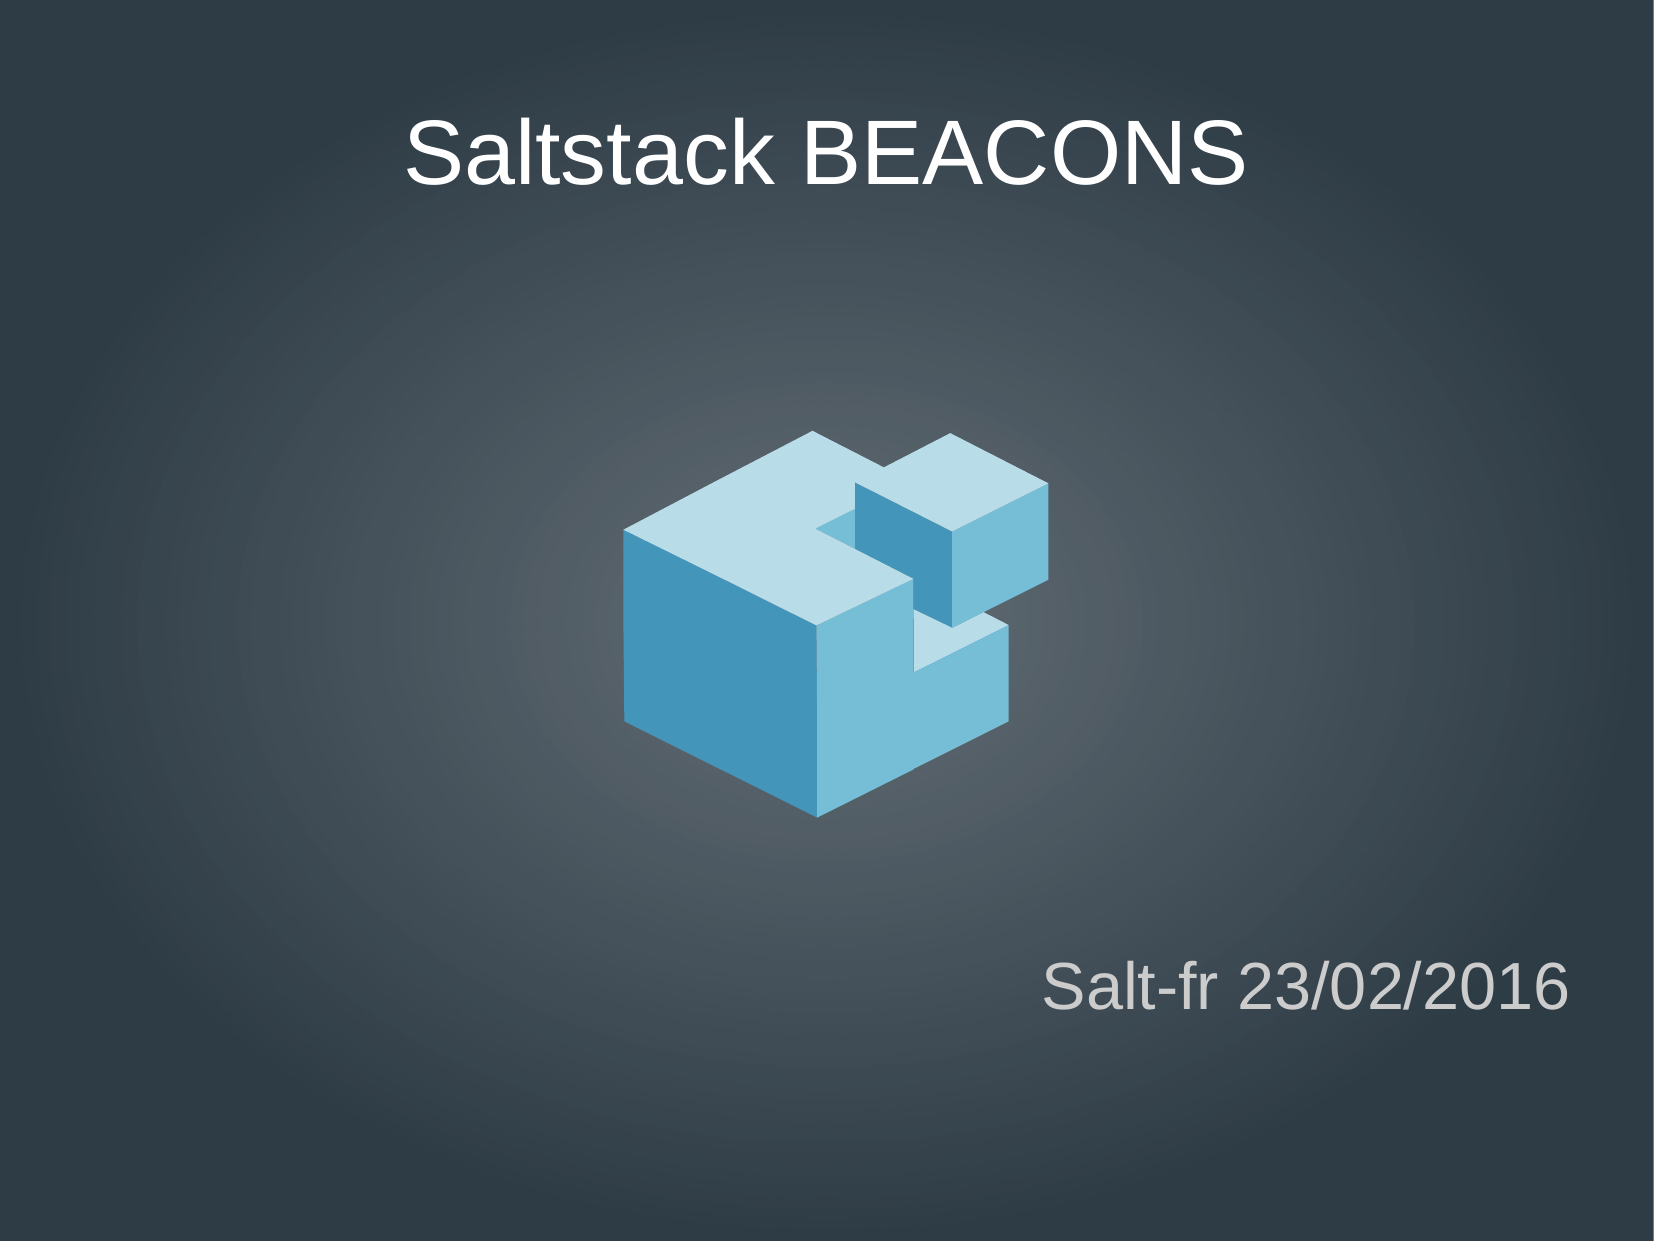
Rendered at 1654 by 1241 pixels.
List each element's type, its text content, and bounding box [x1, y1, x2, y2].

picture [622, 429, 1051, 820]
title Saltstack BEACONS [82, 49, 1571, 257]
subtitle Salt-fr 23/02/2016 [82, 275, 1571, 1024]
